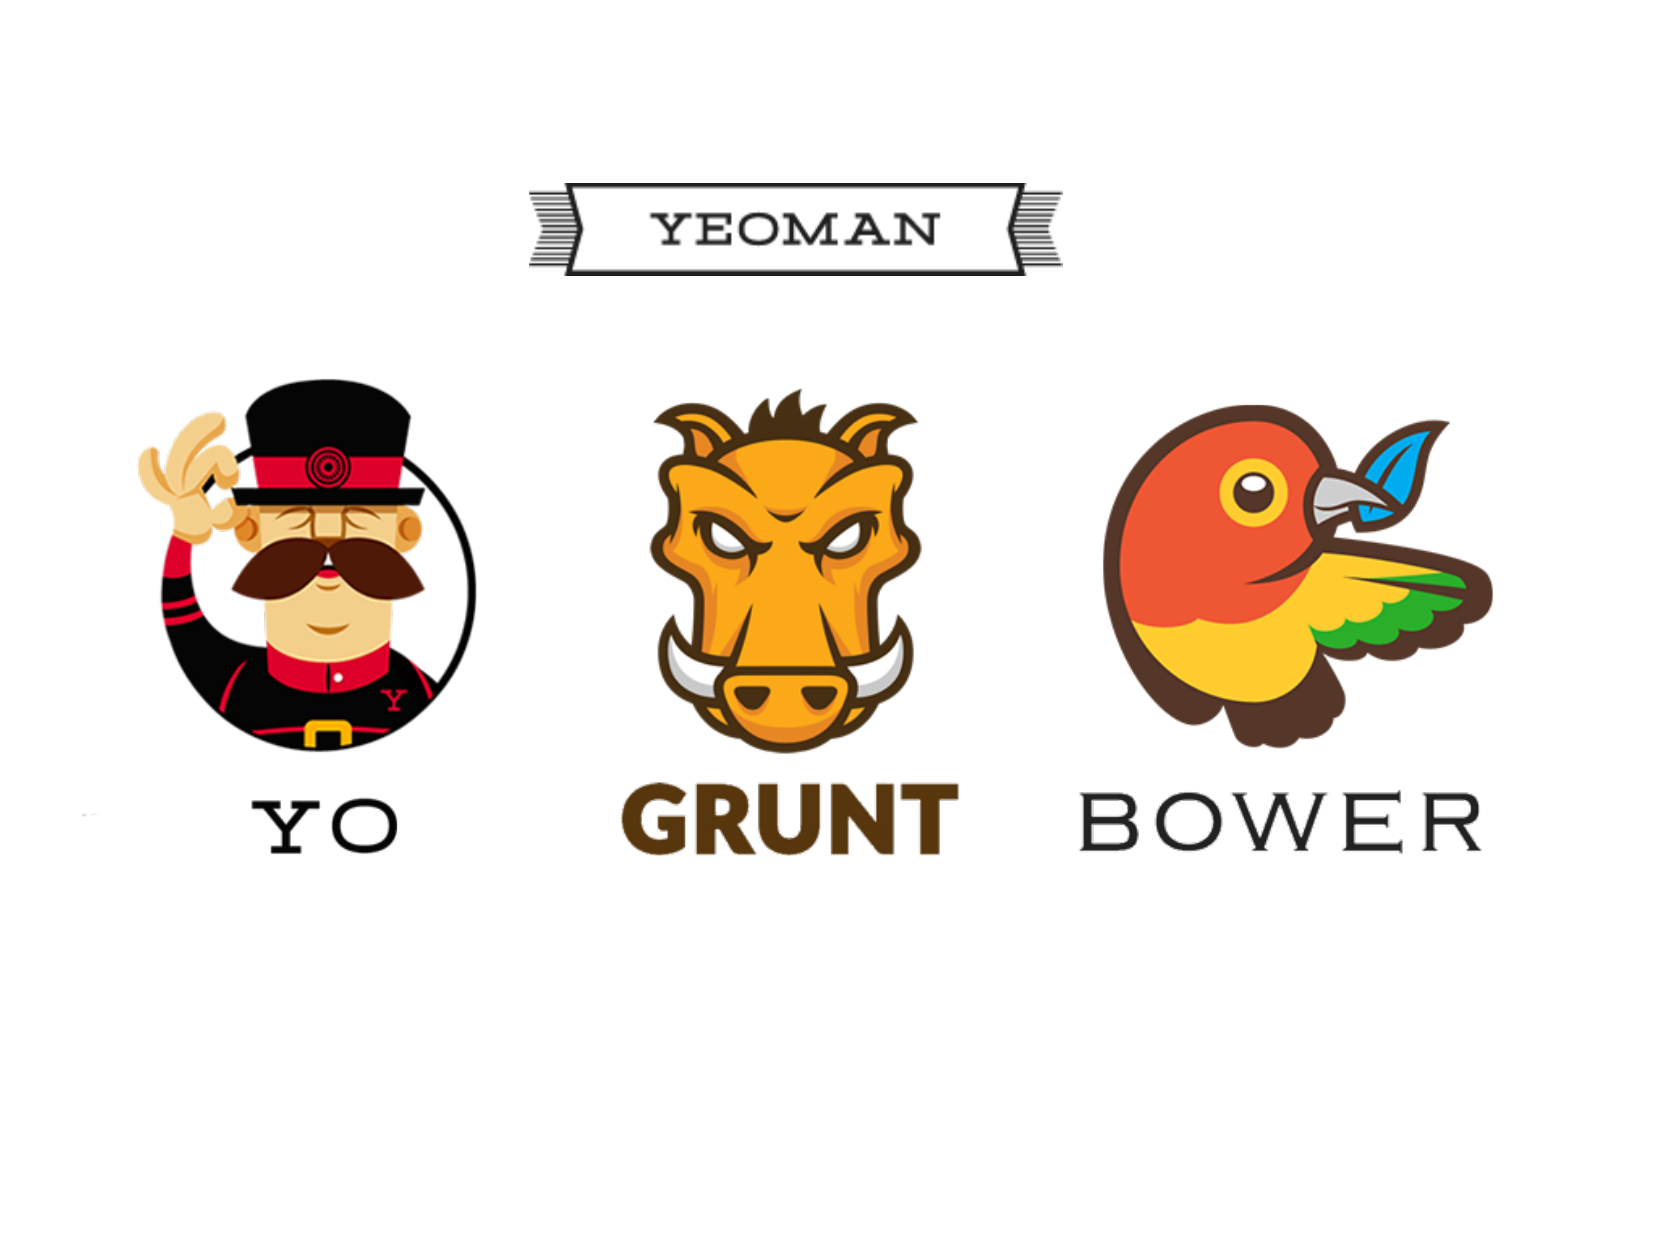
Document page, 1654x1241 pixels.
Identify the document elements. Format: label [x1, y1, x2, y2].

picture [529, 183, 1063, 276]
picture [82, 350, 1571, 950]
